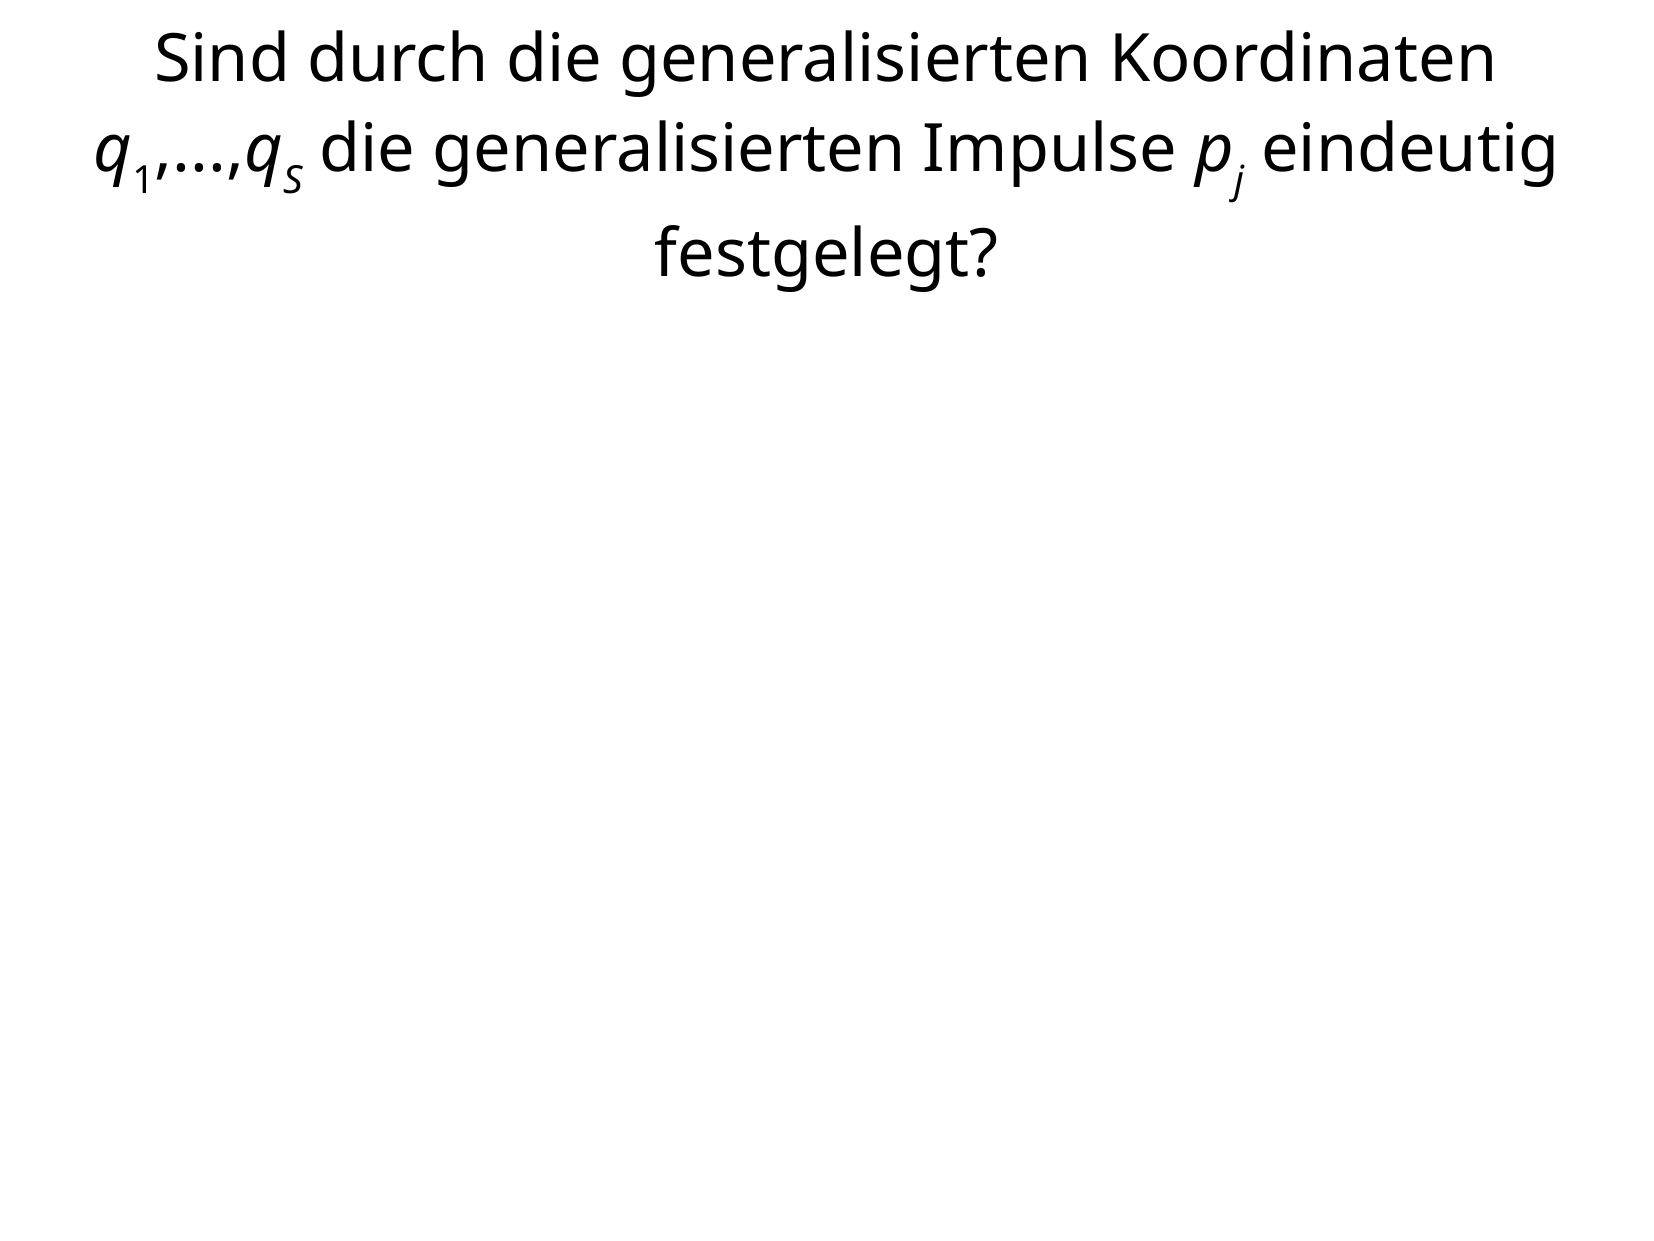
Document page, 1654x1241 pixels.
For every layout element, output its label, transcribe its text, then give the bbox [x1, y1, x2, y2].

title Sind durch die generalisierten Koordinaten q1,...,qS die generalisierten Impulse pj eindeutig festgelegt? [82, 4, 1571, 302]
